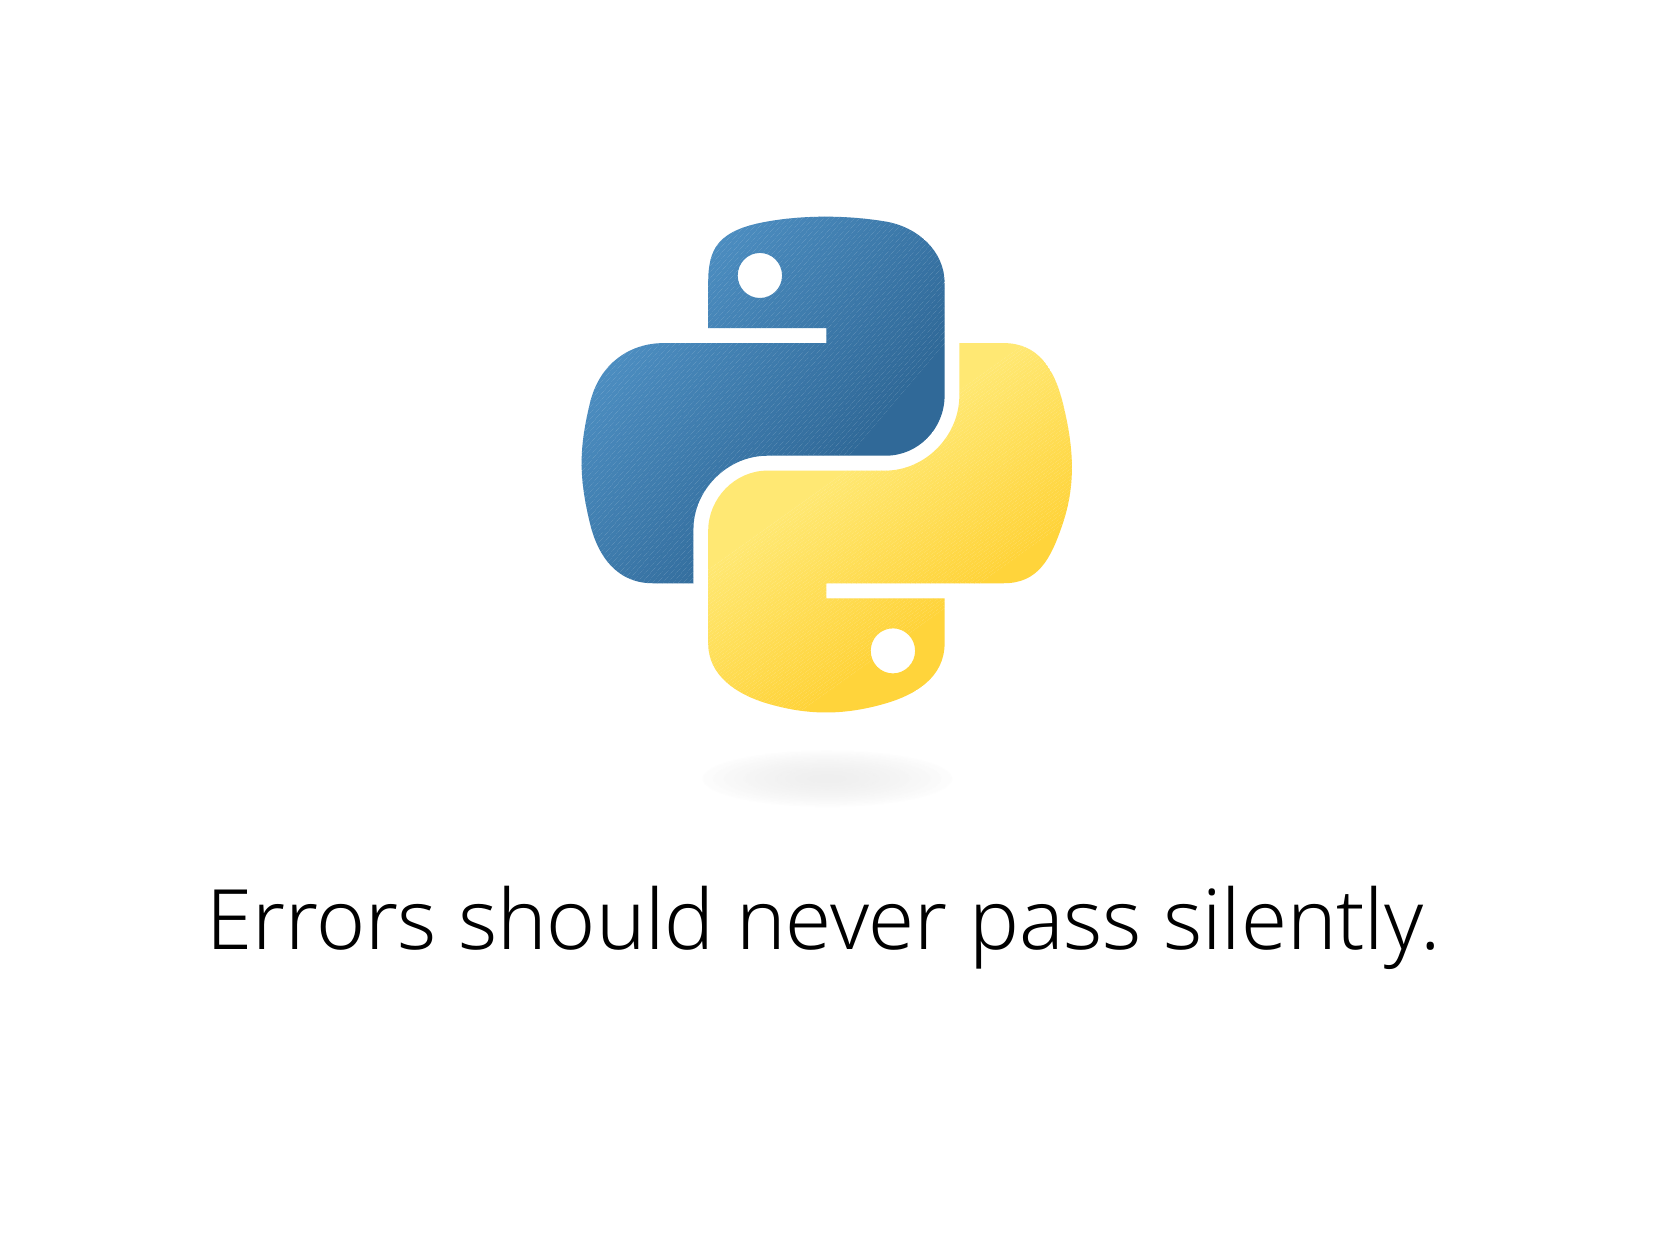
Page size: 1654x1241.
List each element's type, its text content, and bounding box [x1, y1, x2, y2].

picture [551, 187, 1102, 841]
text_box Errors should never pass silently. [183, 852, 1465, 1071]
